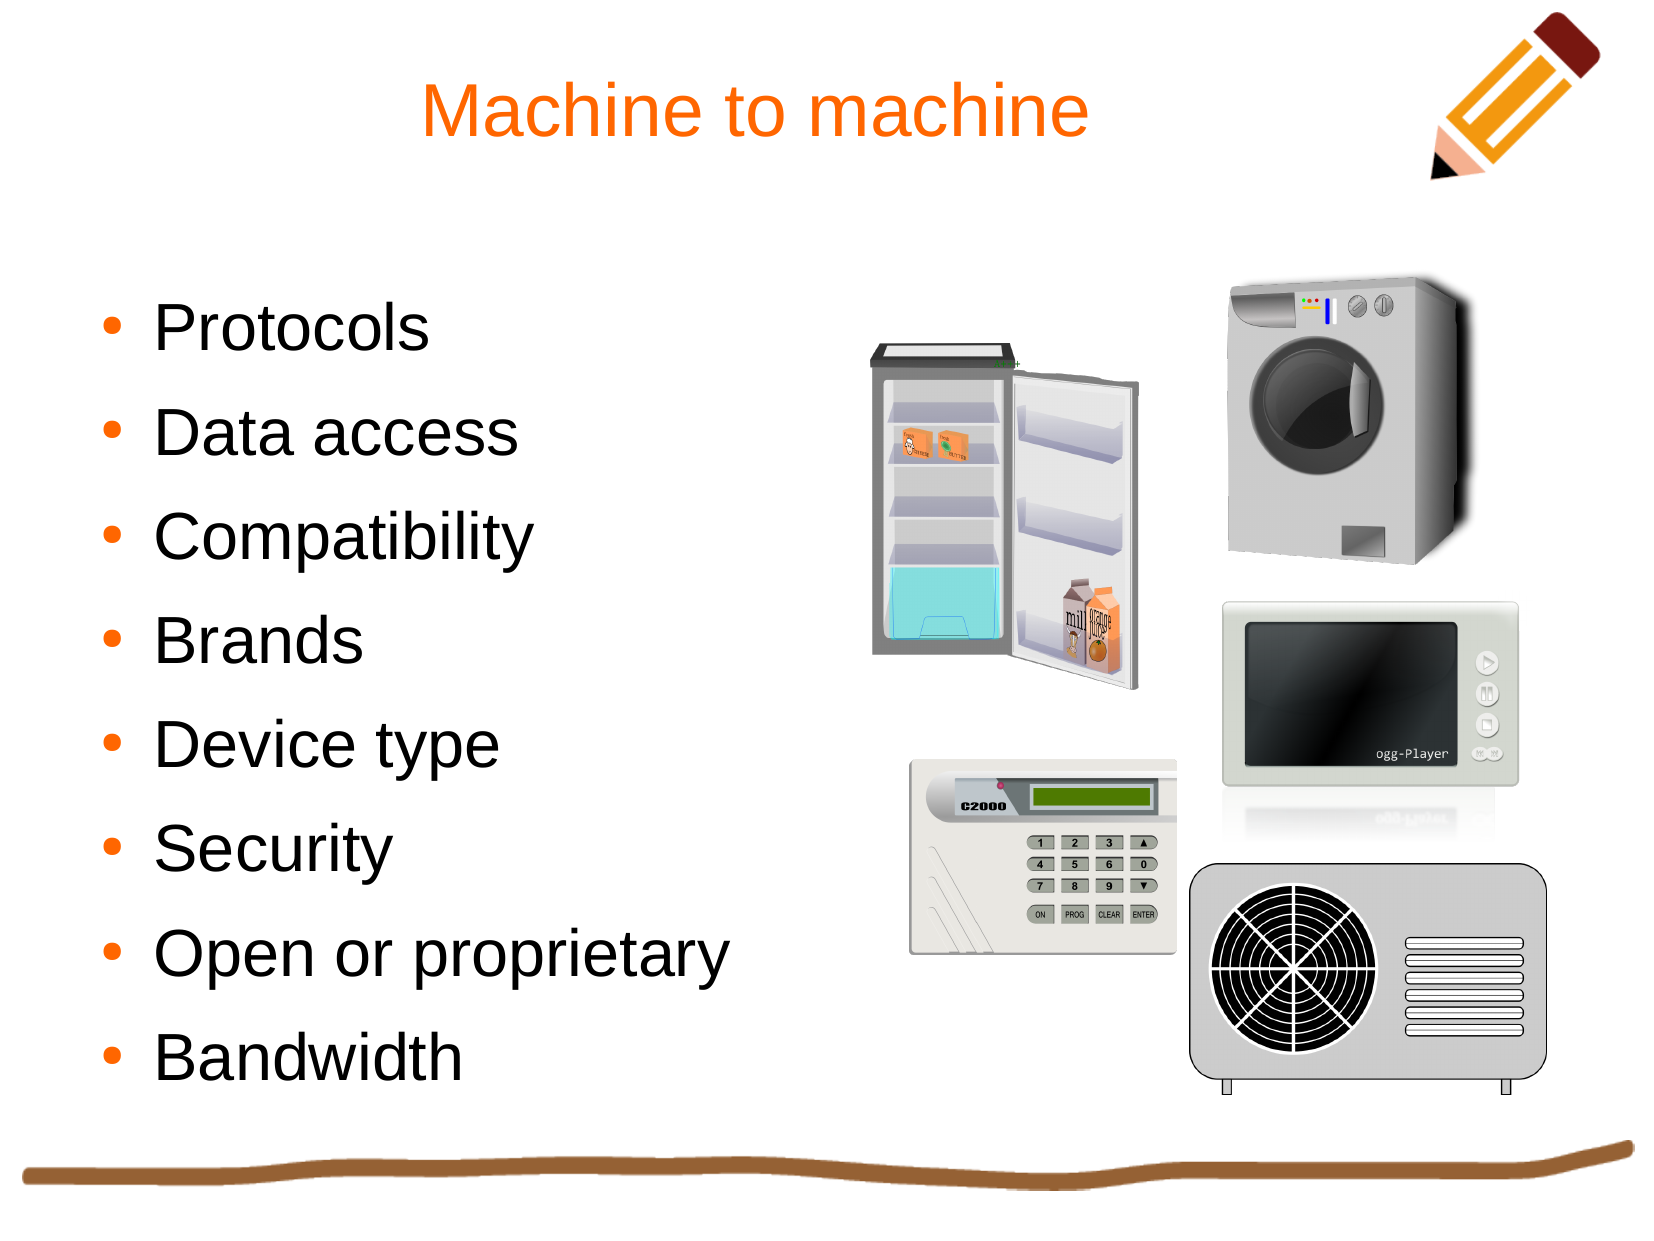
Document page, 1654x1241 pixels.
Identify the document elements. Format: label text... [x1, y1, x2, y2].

list Protocols Data access Compatibility Brands Device type Security Open or proprietary Bandwidth [82, 290, 1571, 1122]
picture [22, 1140, 1635, 1191]
picture [870, 343, 1139, 690]
picture [1189, 863, 1547, 1096]
picture [1430, 12, 1601, 181]
picture [1222, 590, 1534, 842]
title Machine to machine [82, 49, 1430, 172]
picture [1227, 269, 1481, 565]
picture [909, 759, 1177, 955]
